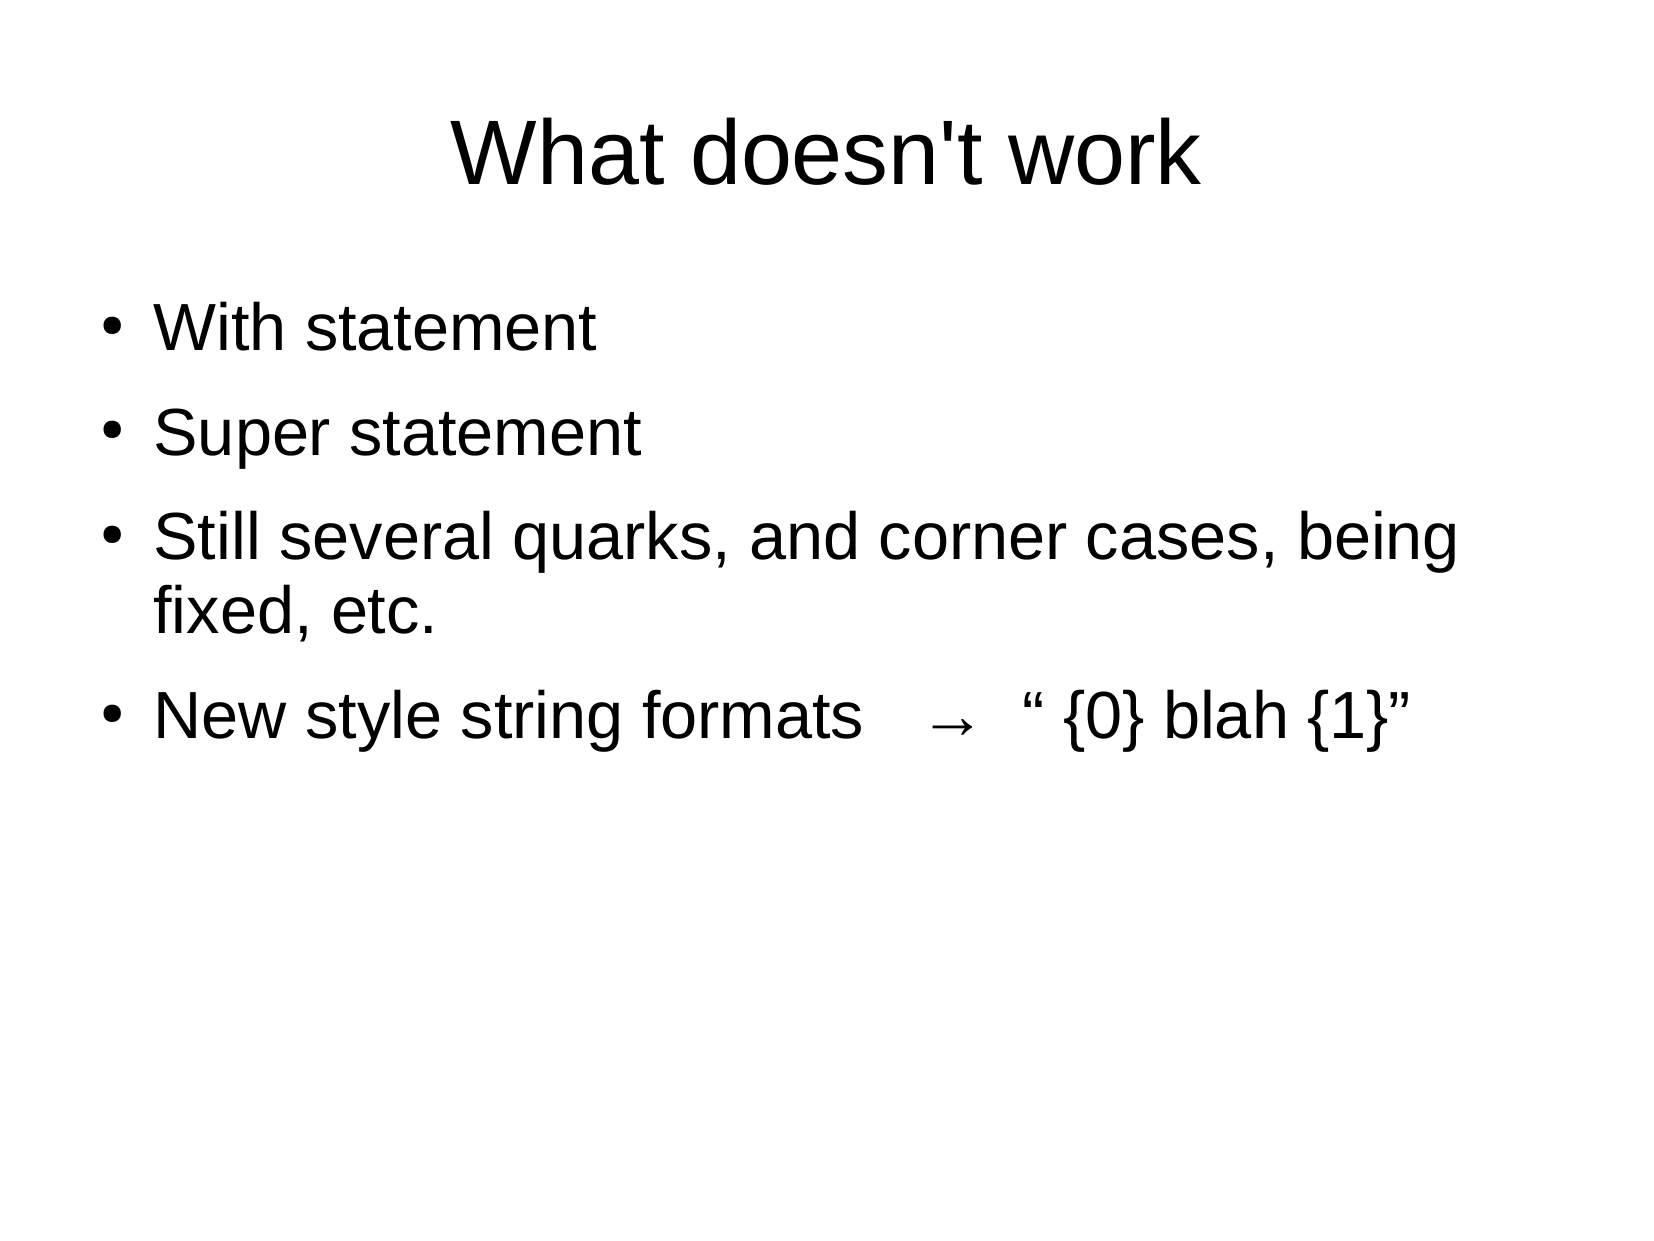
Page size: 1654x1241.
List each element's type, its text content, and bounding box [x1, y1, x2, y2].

title What doesn't work [82, 49, 1571, 257]
list With statement Super statement Still several quarks, and corner cases, being fixed, etc. New style string formats → “ {0} blah {1}” [82, 290, 1571, 1010]
